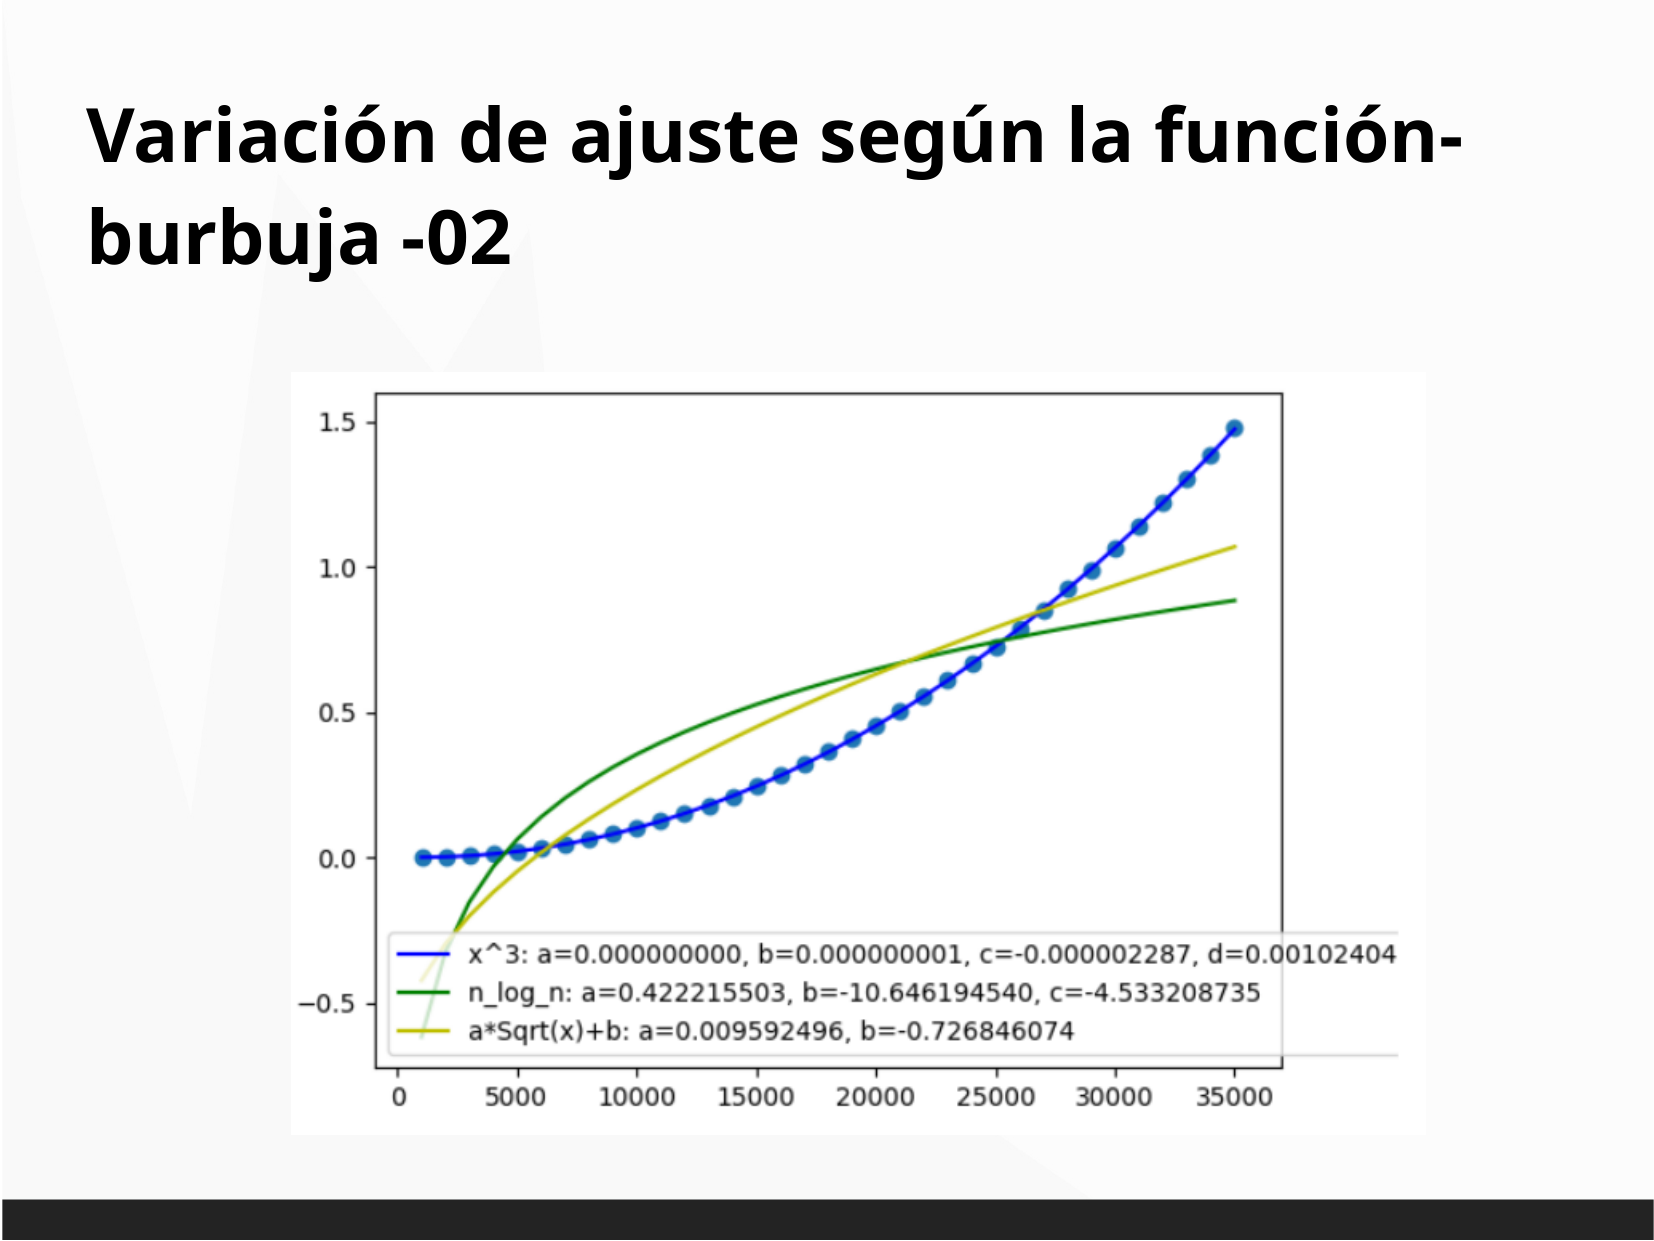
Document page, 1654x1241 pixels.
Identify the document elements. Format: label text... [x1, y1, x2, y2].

picture [2, 0, 1654, 1241]
title Variación de ajuste según la función- burbuja -02 [86, 37, 1576, 332]
